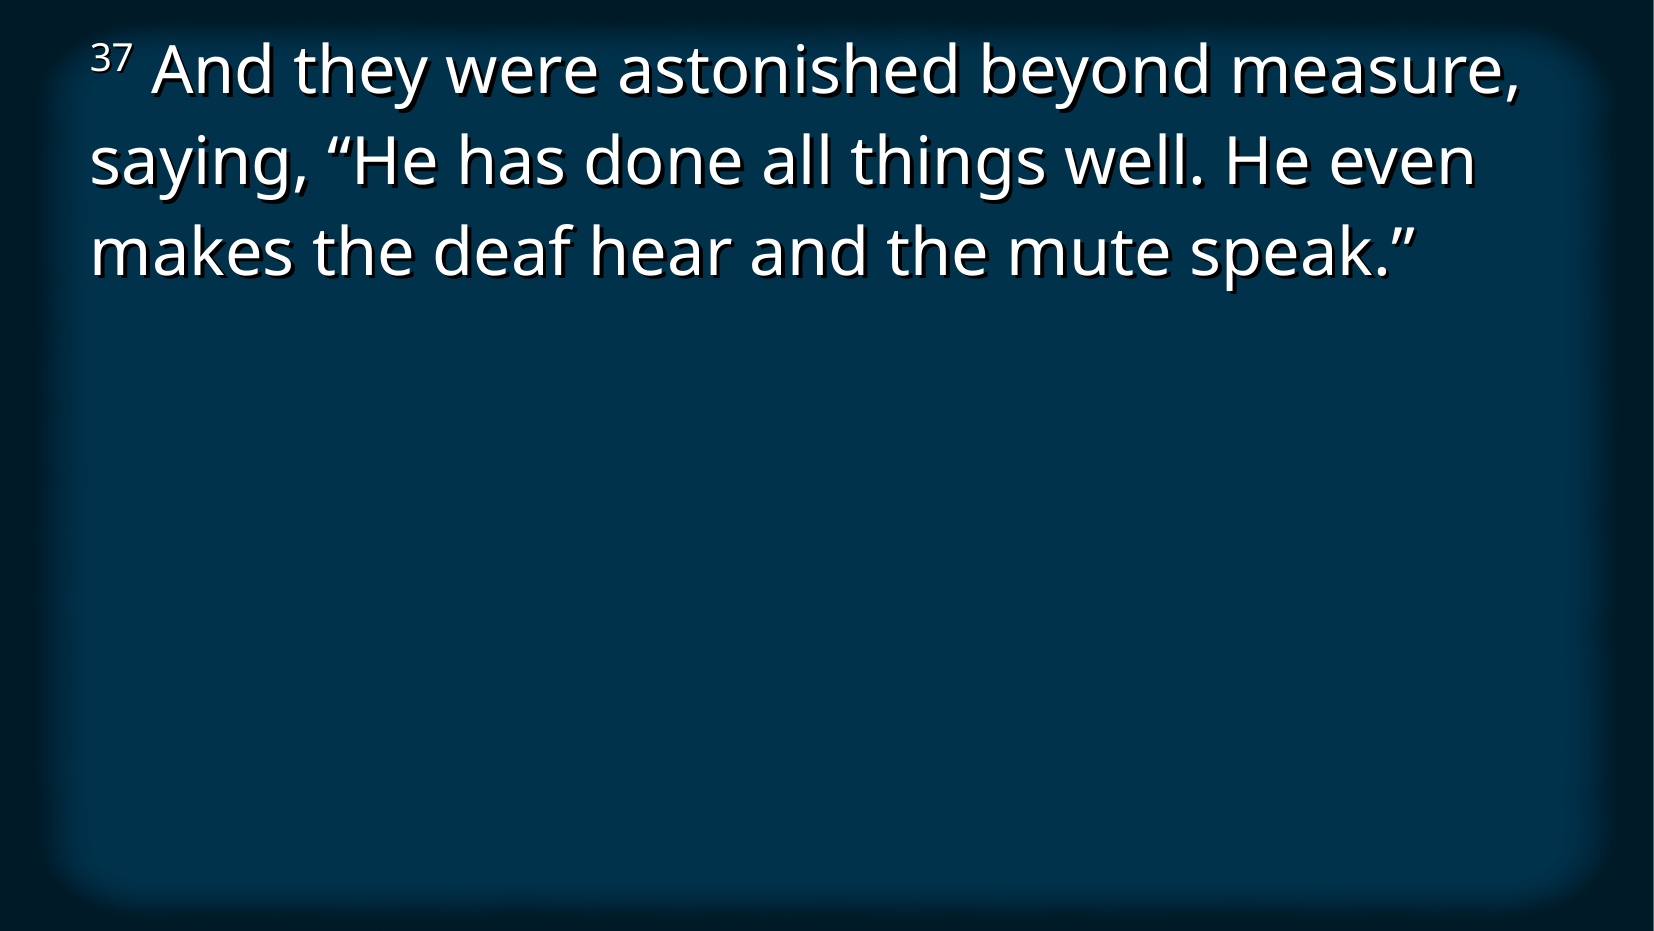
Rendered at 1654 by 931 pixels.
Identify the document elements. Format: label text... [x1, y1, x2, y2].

picture [0, 0, 1654, 931]
text_box 37 And they were astonished beyond measure, saying, “He has done all things well. He even makes the deaf hear and the mute speak.” [75, 15, 1591, 385]
